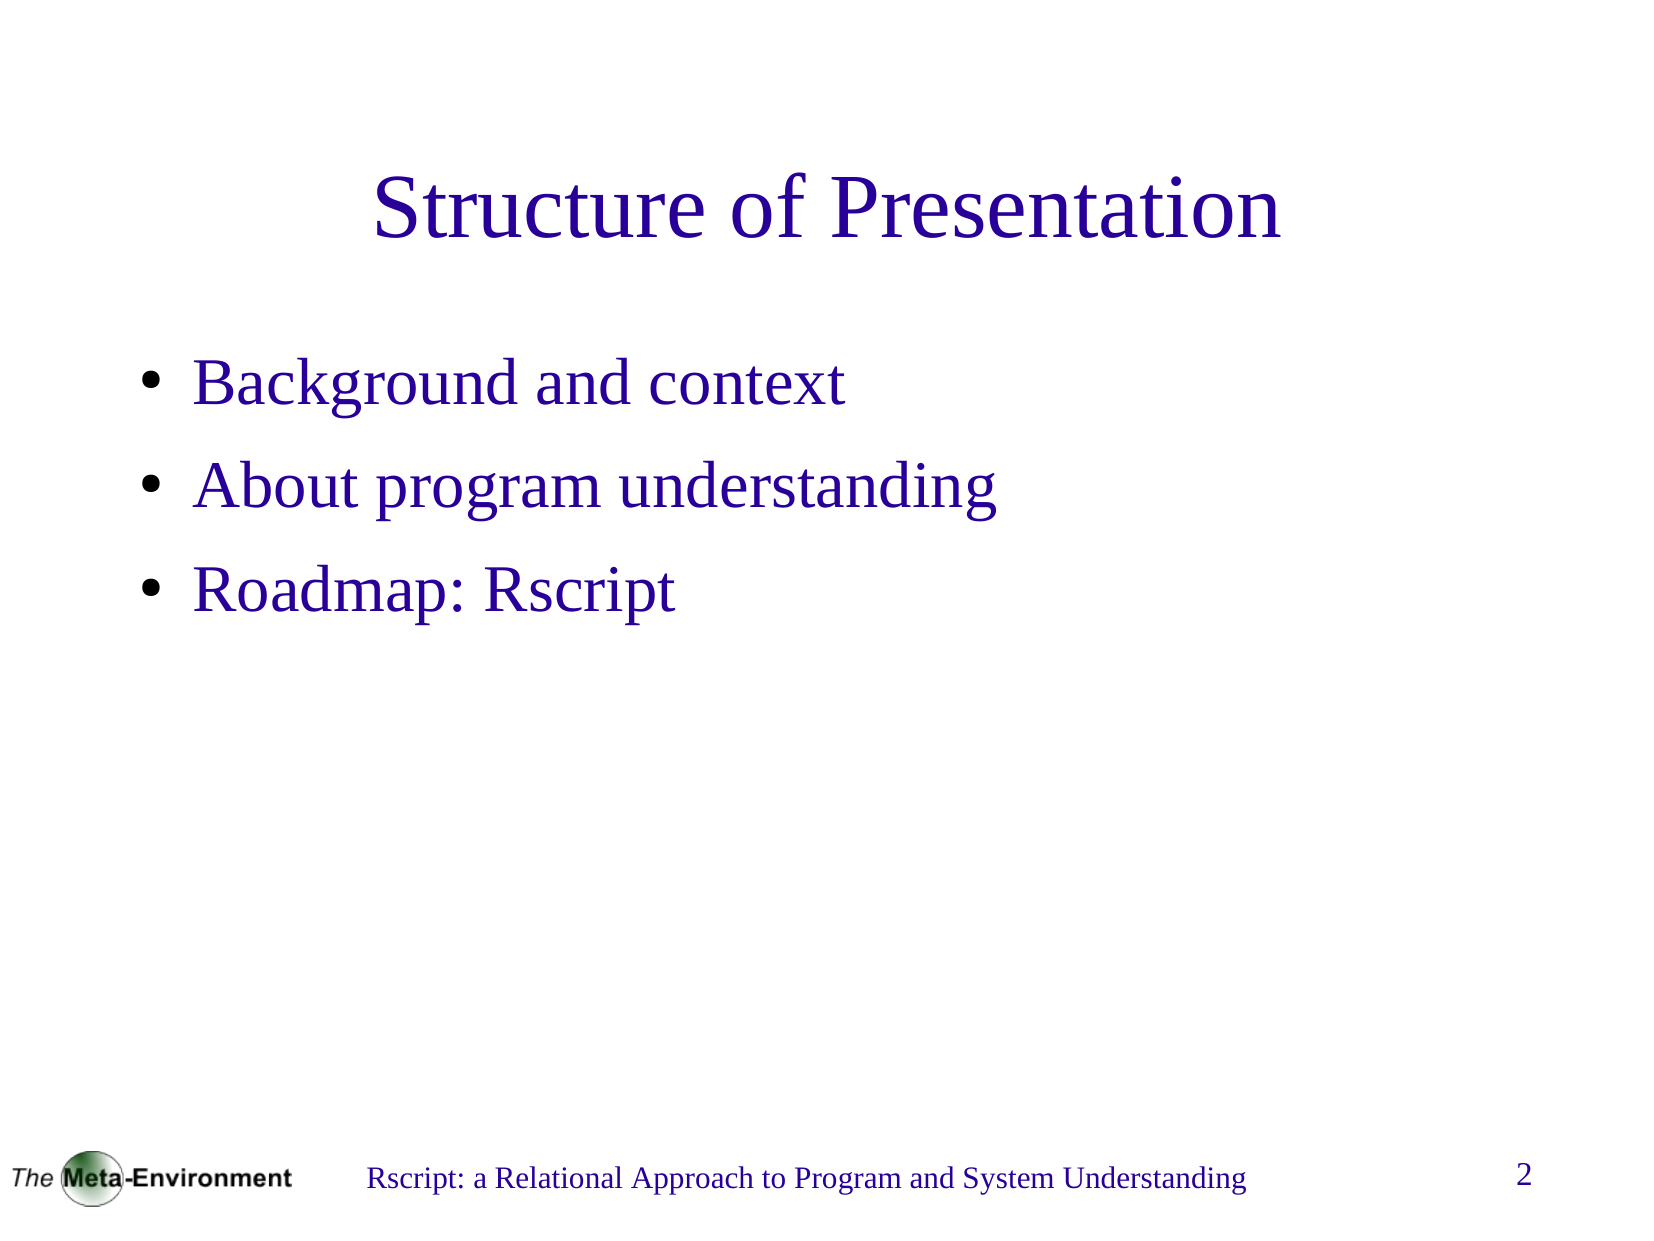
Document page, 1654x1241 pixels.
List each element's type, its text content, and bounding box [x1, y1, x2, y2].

title Structure of Presentation [121, 102, 1534, 311]
picture [12, 1151, 292, 1207]
list Background and context About program understanding Roadmap: Rscript [121, 344, 1534, 1127]
